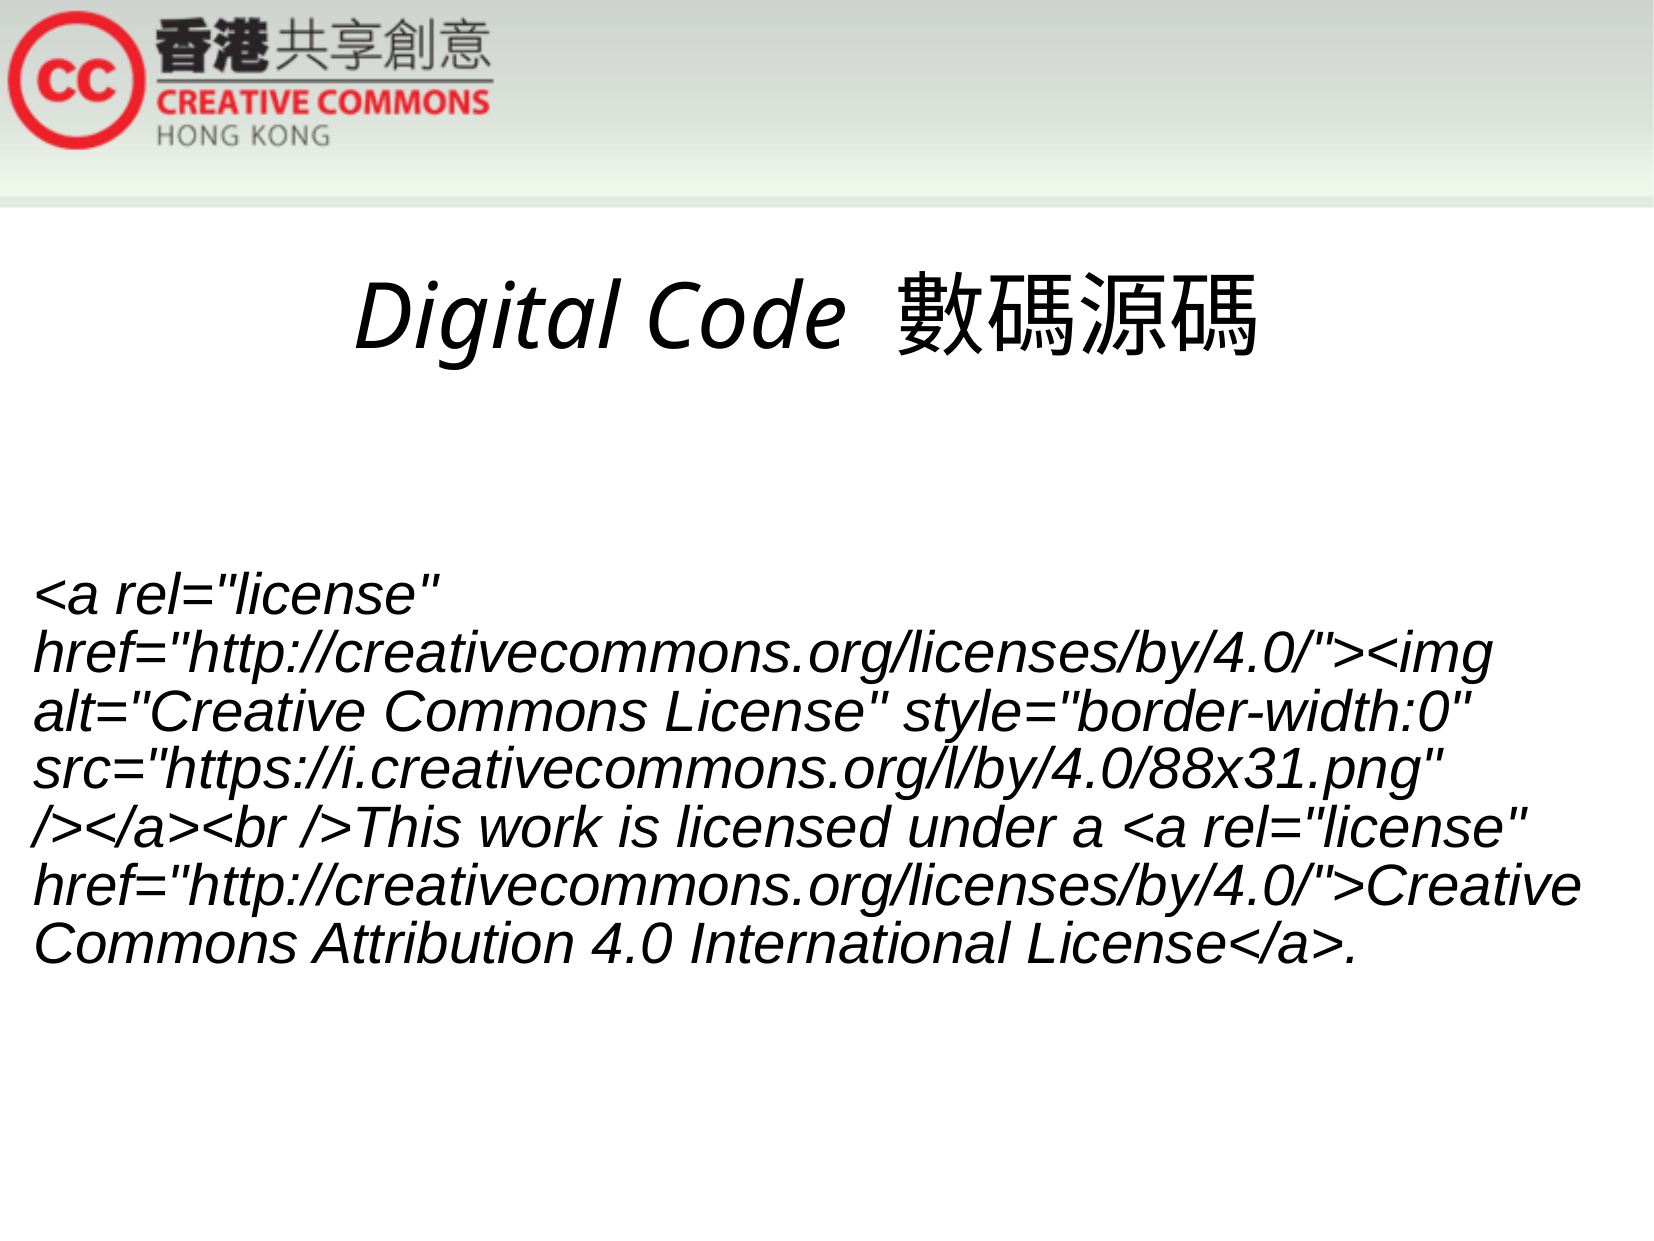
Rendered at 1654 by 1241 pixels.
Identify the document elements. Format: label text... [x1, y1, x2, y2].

text_box <a rel="license" href="http://creativecommons.org/licenses/by/4.0/"><img alt="Creative Commons License" style="border-width:0" src="https://i.creativecommons.org/l/by/4.0/88x31.png" /></a><br />This work is licensed under a <a rel="license" href="http://creativecommons.org/licenses/by/4.0/">Creative Commons Attribution 4.0 International License</a>. [33, 440, 1605, 1099]
picture [0, 0, 1654, 1241]
text_box Digital Code 數碼源碼 [62, 218, 1551, 411]
